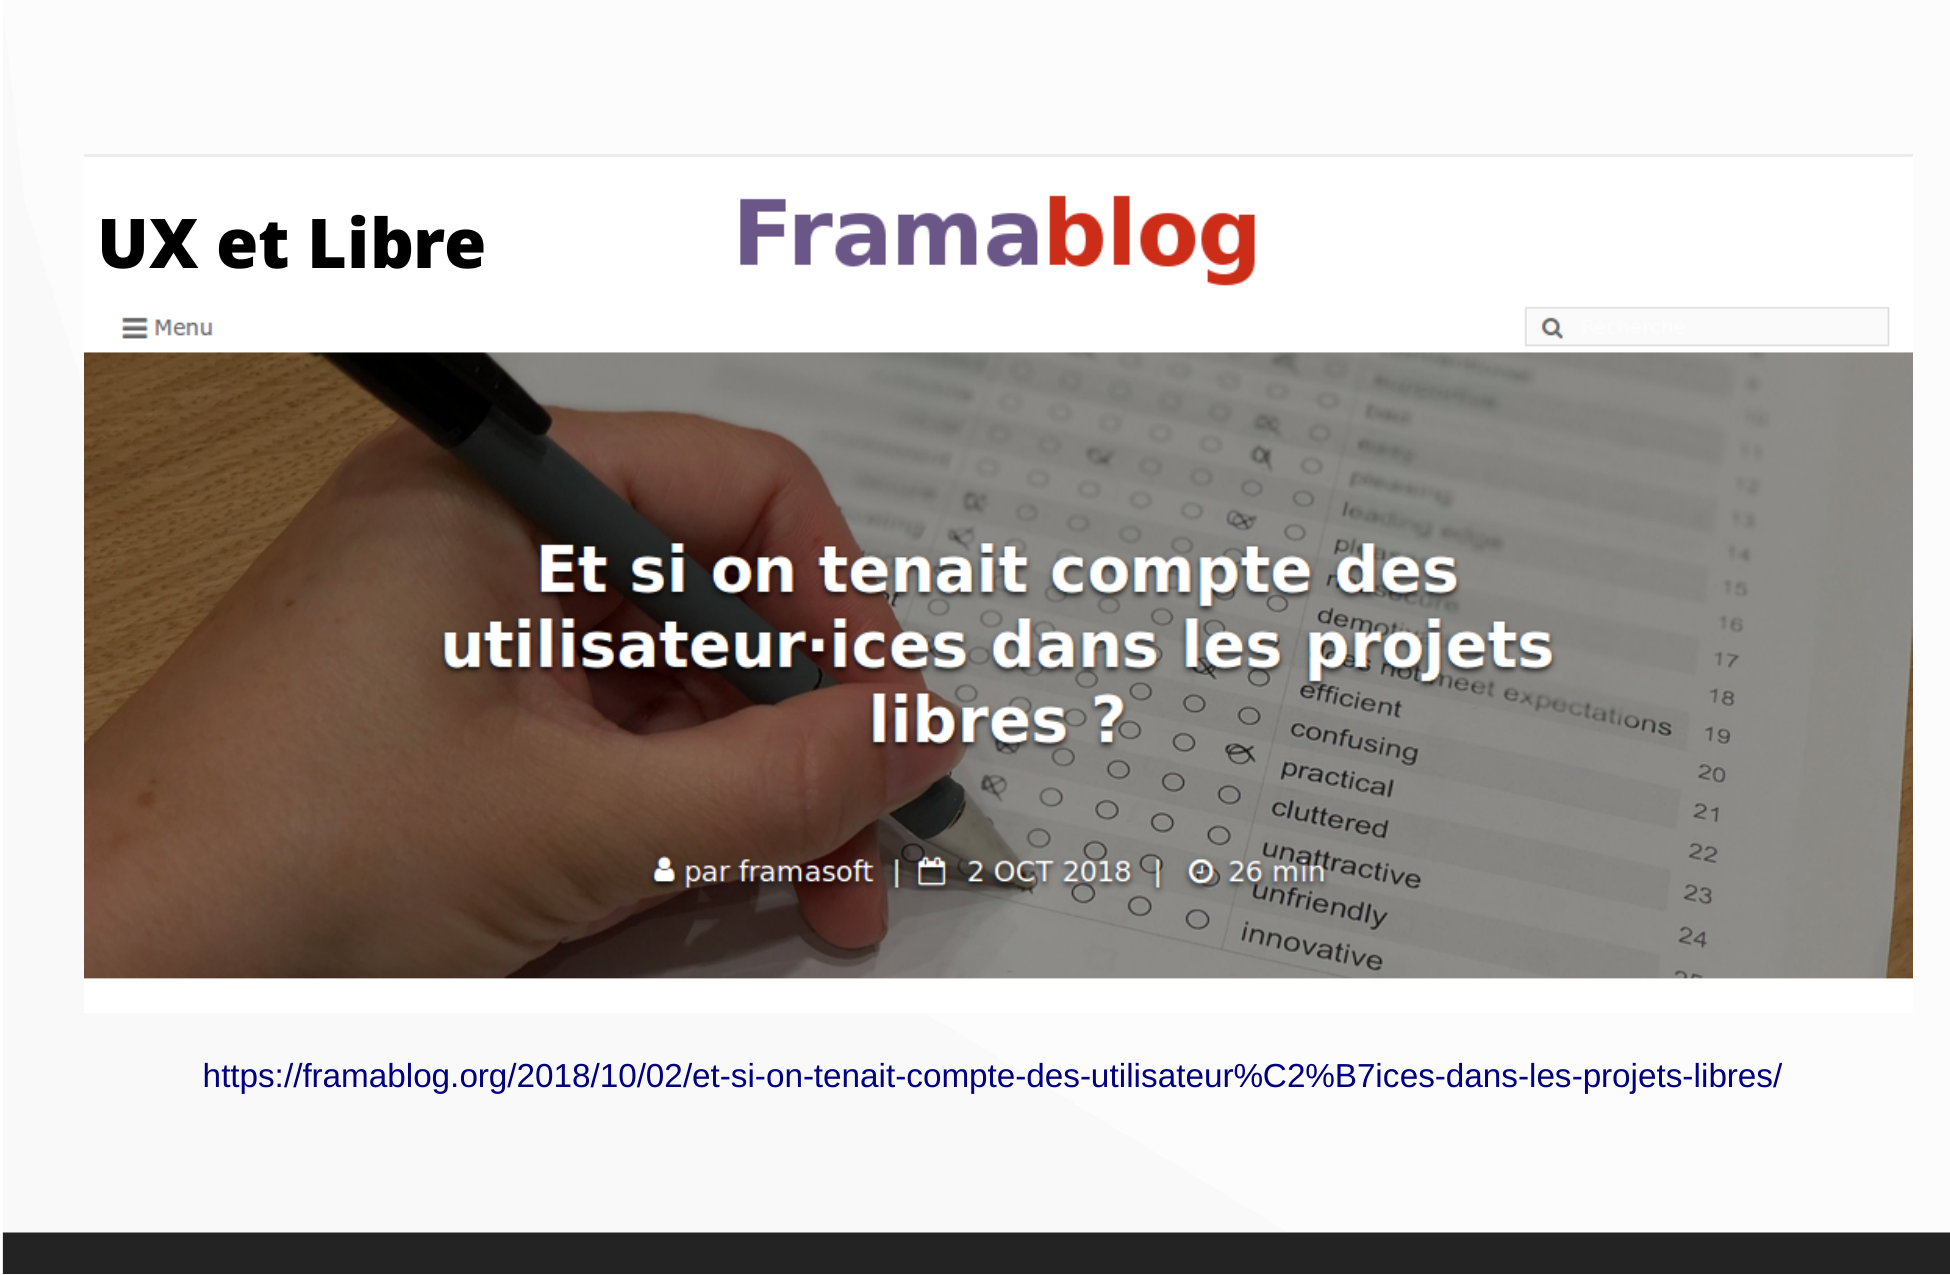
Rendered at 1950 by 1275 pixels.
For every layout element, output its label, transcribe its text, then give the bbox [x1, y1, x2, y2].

text_box https://framablog.org/2018/10/02/et-si-on-tenait-compte-des-utilisateur%C2%B7ices-dans-les-projets-libres/ [75, 1050, 1913, 1107]
title UX et Libre [97, 135, 1853, 349]
picture [2, 0, 1950, 1275]
